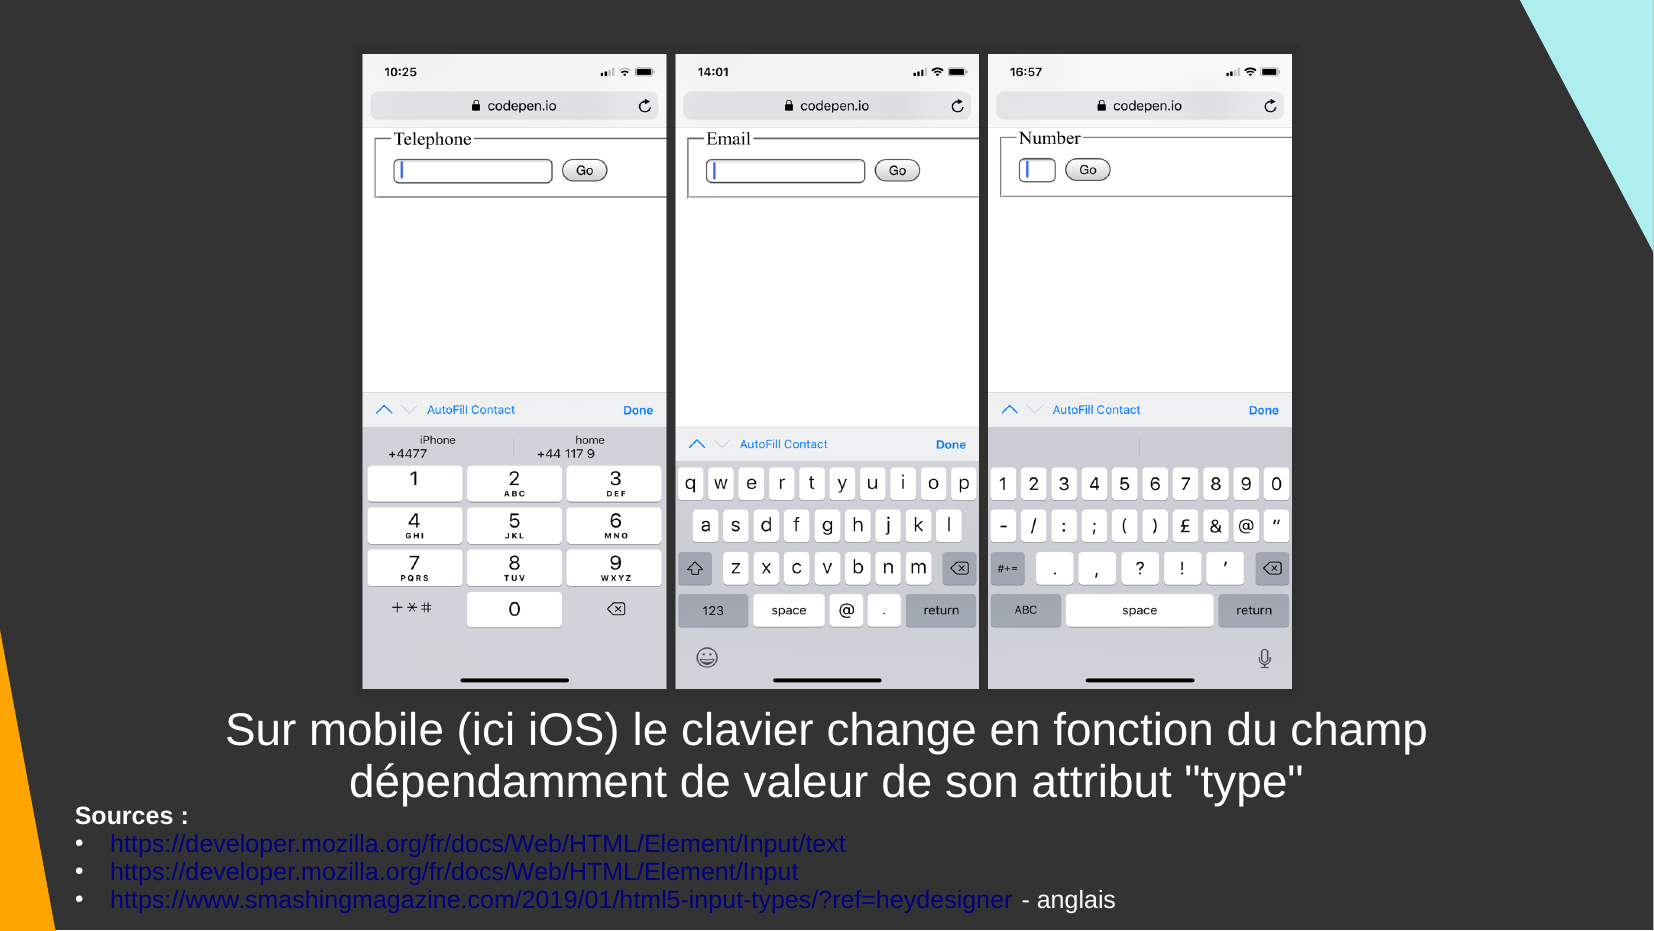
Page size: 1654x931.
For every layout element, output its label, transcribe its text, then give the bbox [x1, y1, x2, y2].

text_box [1519, 0, 1654, 254]
text_box Sources : https://developer.mozilla.org/fr/docs/Web/HTML/Element/Input/text https://developer.mozilla.org/fr/docs/Web/HTML/Element/Input https://www.smashingmagazine.com/2019/01/html5-input-types/?ref=heydesigner - anglais [60, 794, 1546, 931]
text_box [0, 630, 56, 931]
title Sur mobile (ici iOS) le clavier change en fonction du champ dépendamment de valeur de son attribut "type" [126, 704, 1527, 807]
picture [354, 45, 1300, 697]
